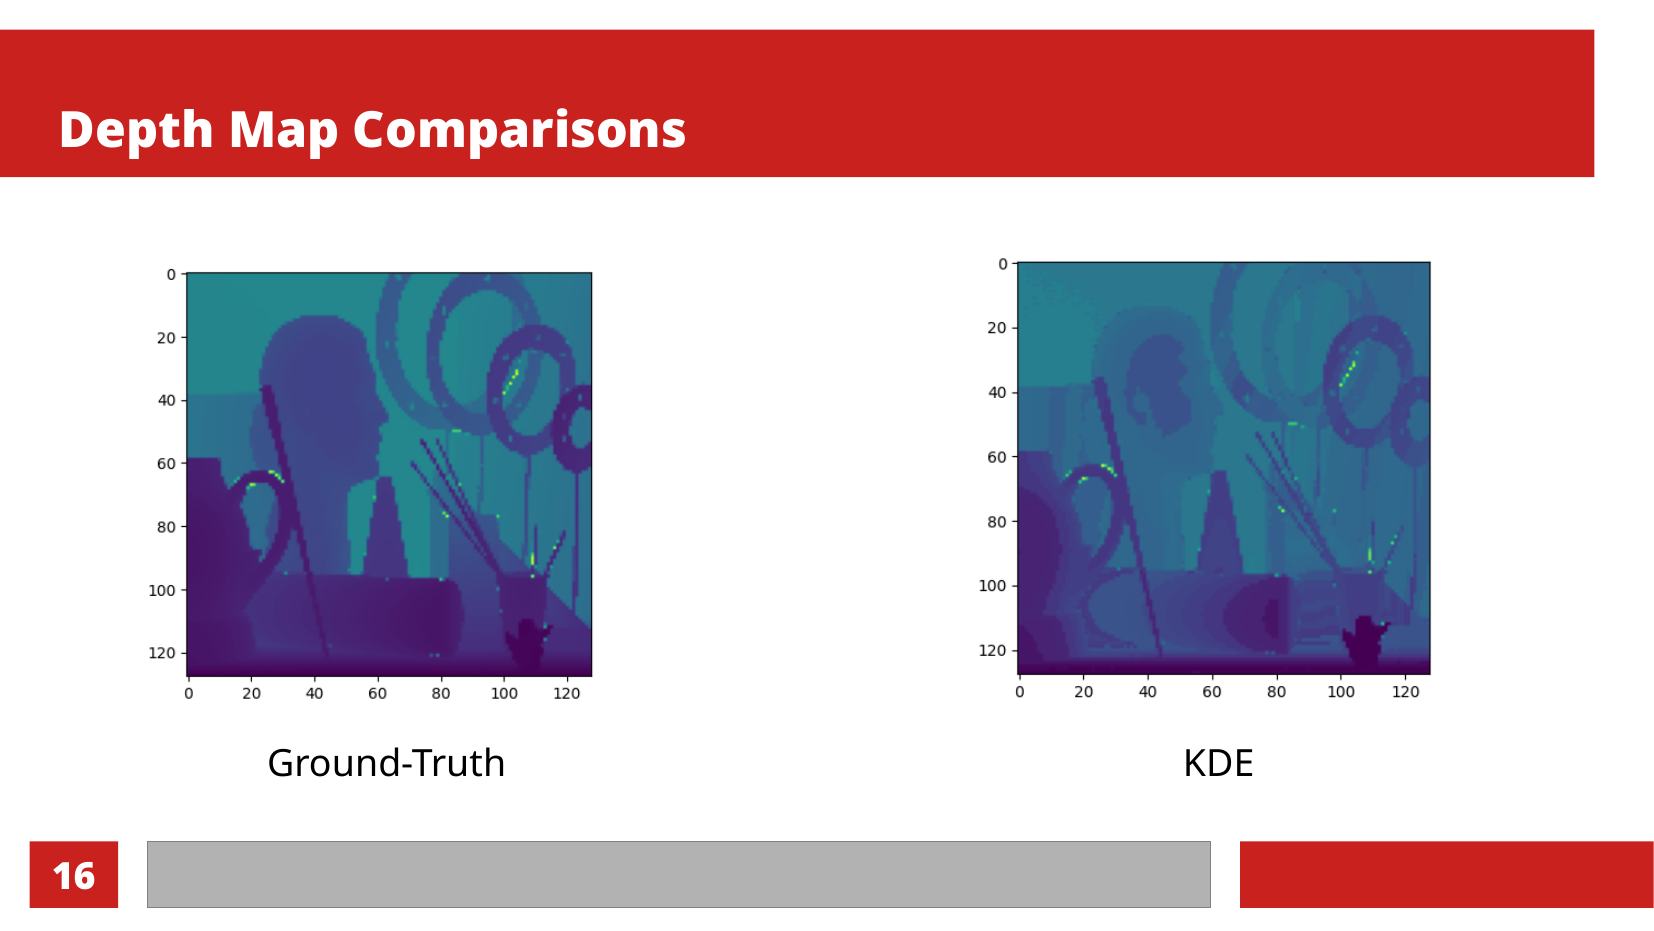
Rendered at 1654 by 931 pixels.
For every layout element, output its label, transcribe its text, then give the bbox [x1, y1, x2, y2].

title Depth Map Comparisons [59, 44, 1595, 163]
text_box KDE [1168, 733, 1276, 788]
picture [136, 257, 601, 713]
picture [858, 197, 1571, 733]
text_box Ground-Truth [252, 729, 526, 788]
